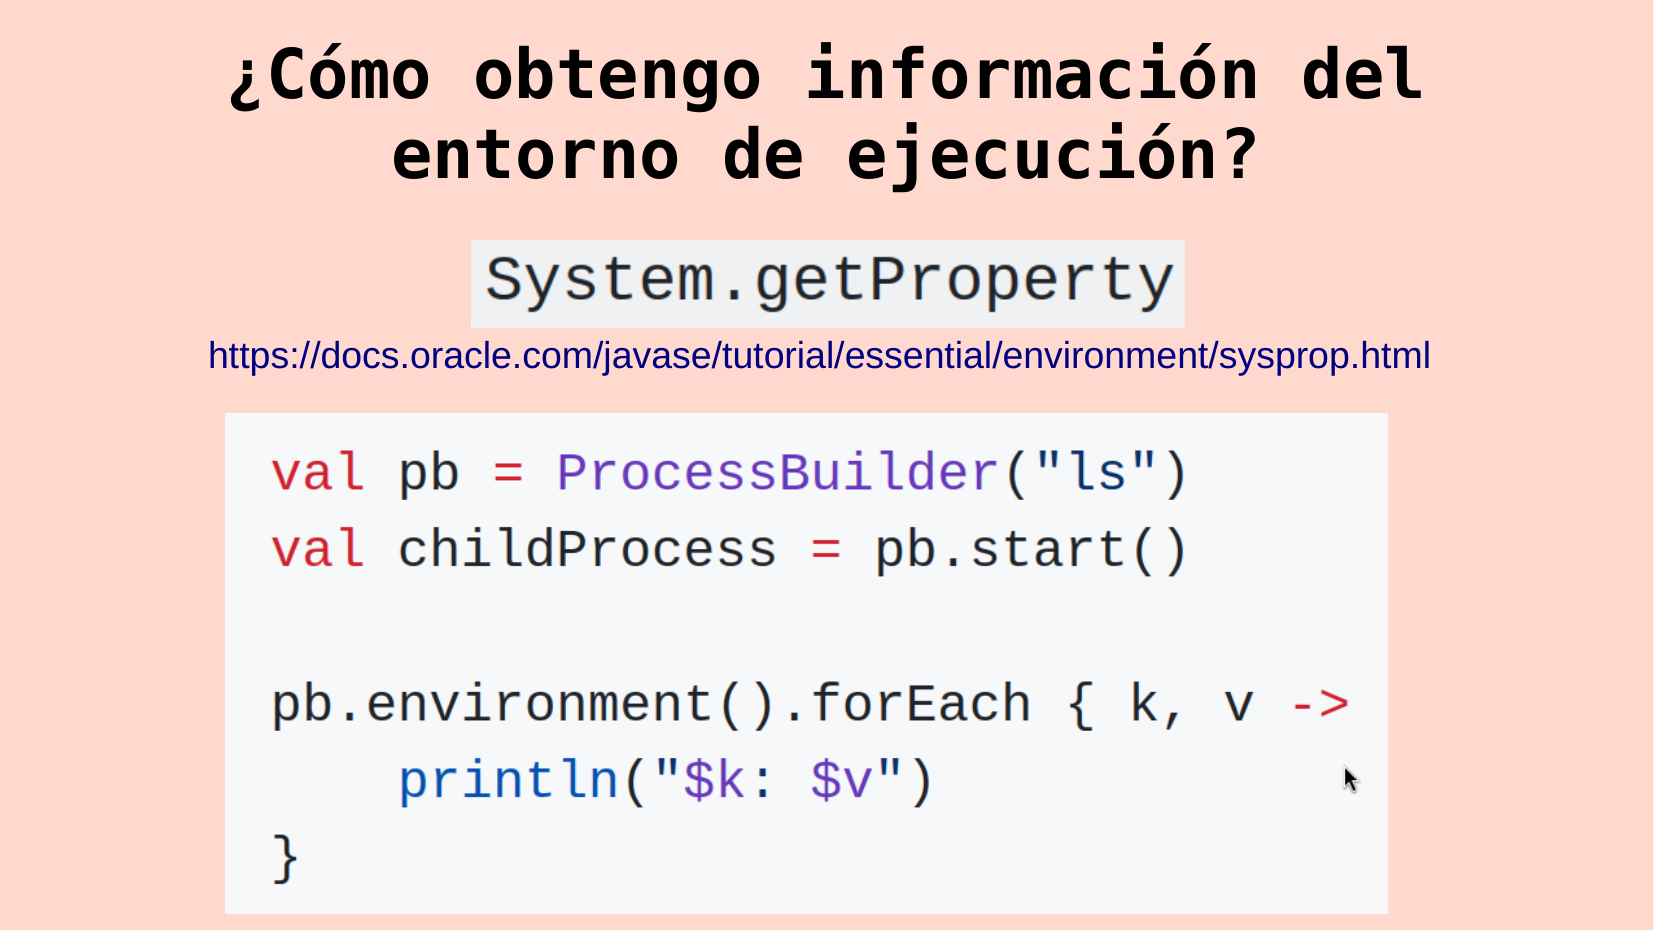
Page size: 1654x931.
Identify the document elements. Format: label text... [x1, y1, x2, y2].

title ¿Cómo obtengo información del entorno de ejecución? [82, 34, 1571, 195]
text_box https://docs.oracle.com/javase/tutorial/essential/environment/sysprop.html [193, 326, 1449, 384]
picture [225, 413, 1388, 914]
picture [471, 240, 1185, 326]
